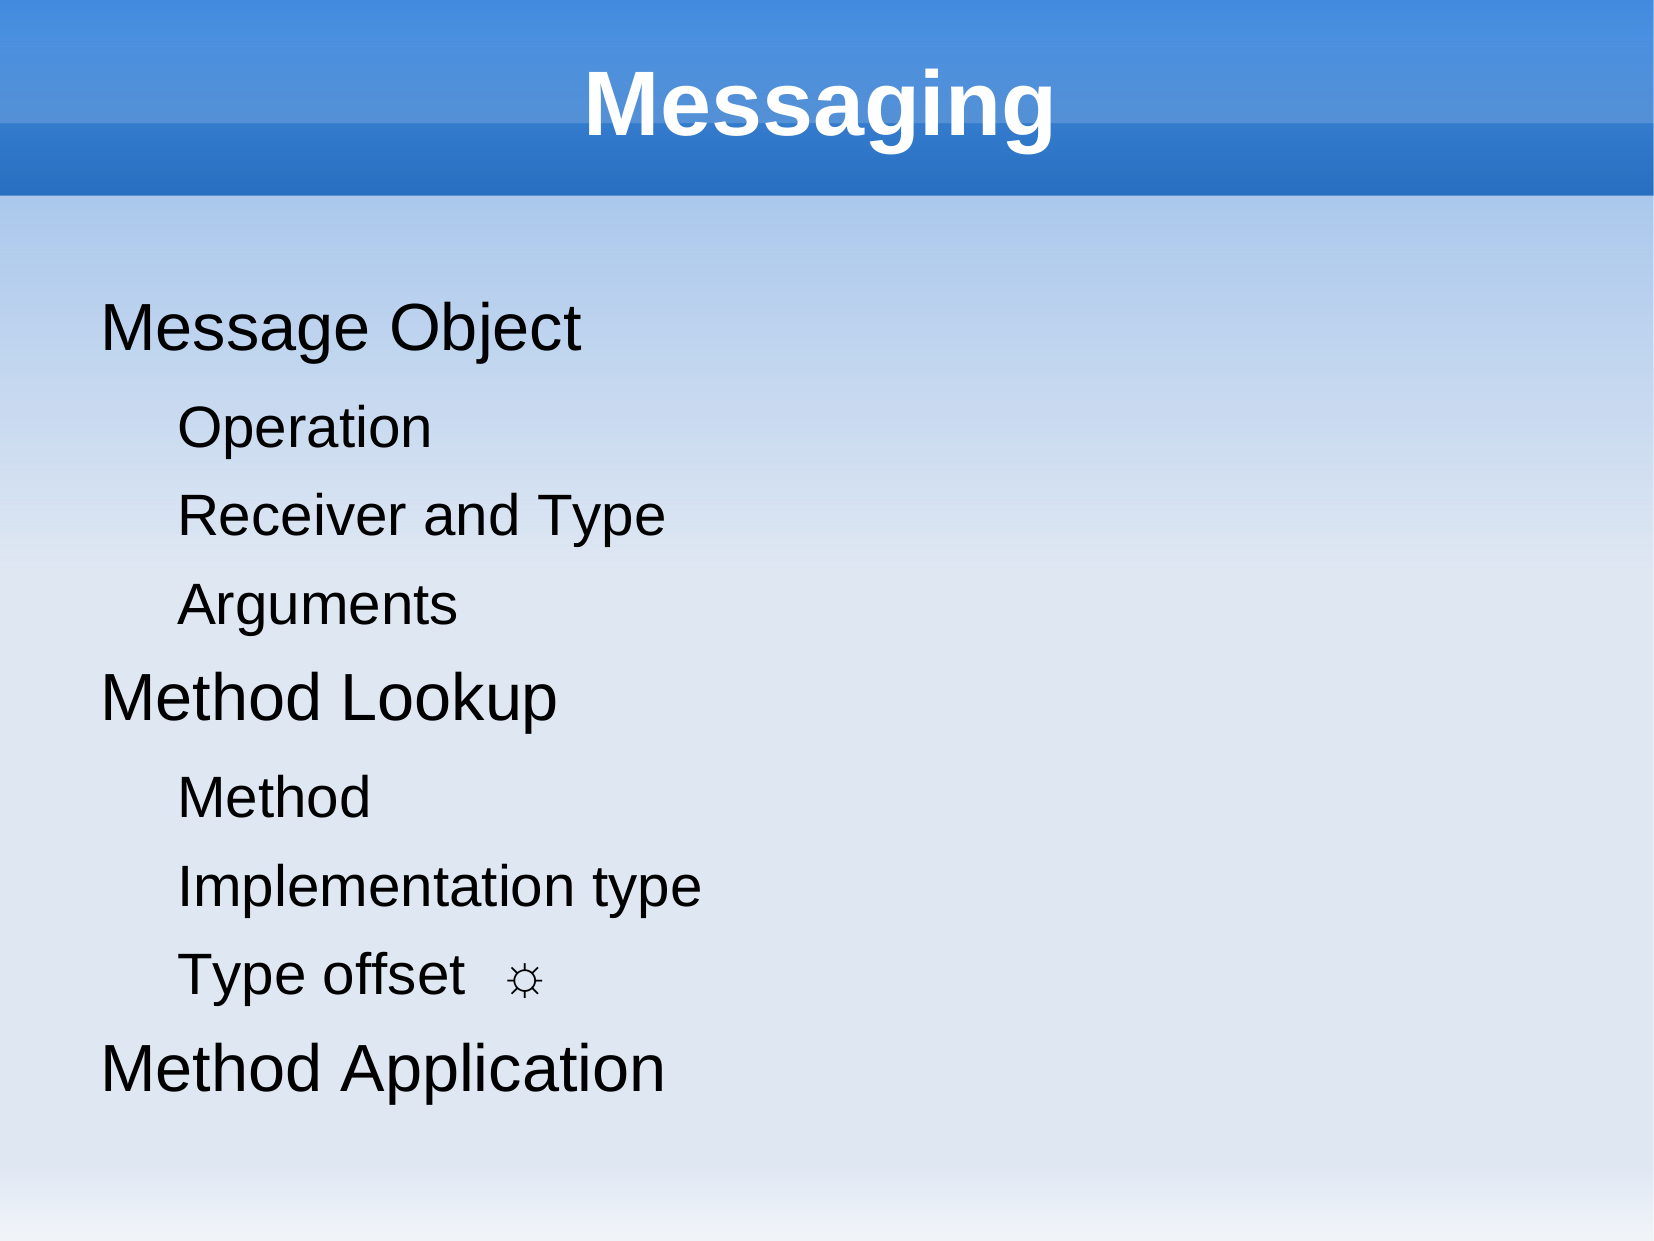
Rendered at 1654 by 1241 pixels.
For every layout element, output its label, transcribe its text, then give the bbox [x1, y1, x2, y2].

list Message Object Operation Receiver and Type Arguments Method Lookup Method Implementation type Type offset ☼ Method Application [82, 290, 1571, 1106]
title Messaging [76, 7, 1565, 200]
picture [0, 0, 1654, 1241]
